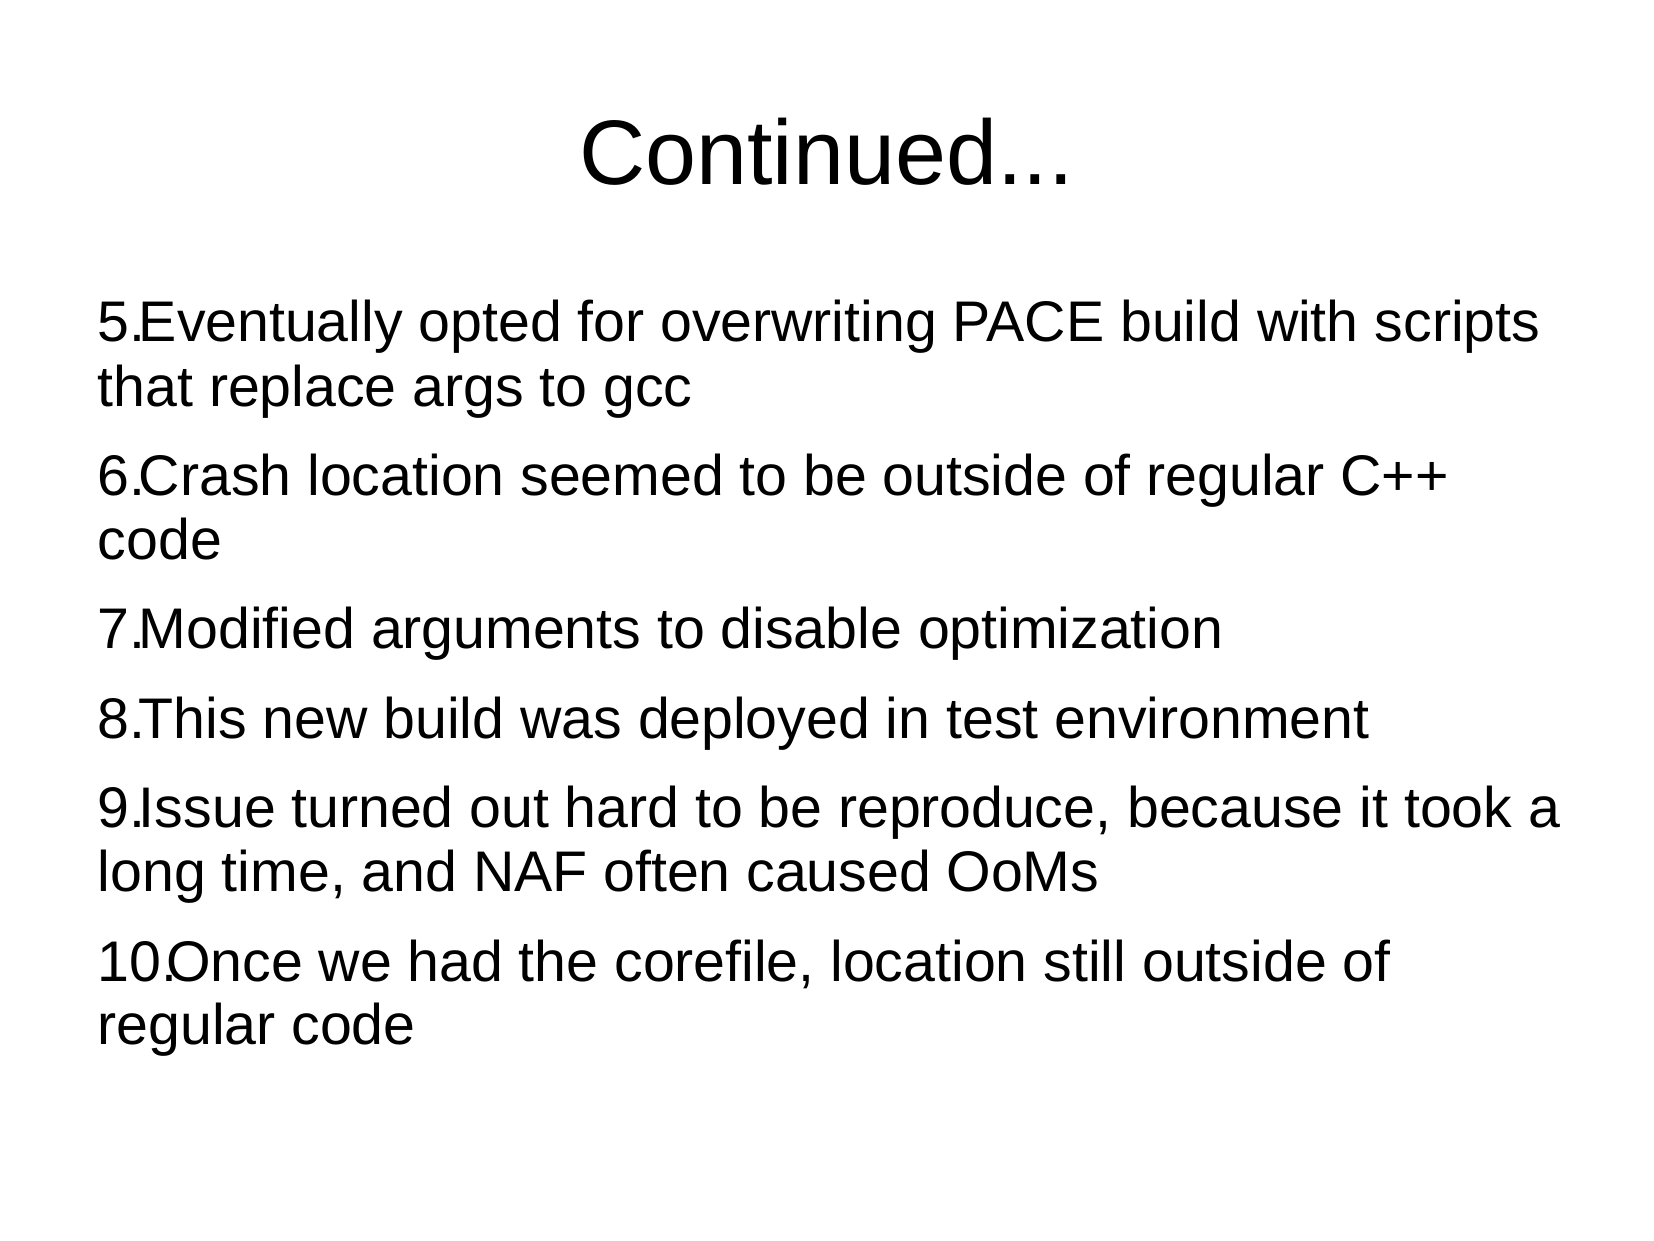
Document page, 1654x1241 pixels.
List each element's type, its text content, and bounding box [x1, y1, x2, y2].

title Continued... [82, 49, 1571, 257]
list Eventually opted for overwriting PACE build with scripts that replace args to gcc Crash location seemed to be outside of regular C++ code Modified arguments to disable optimization This new build was deployed in test environment Issue turned out hard to be reproduce, because it took a long time, and NAF often caused OoMs Once we had the corefile, location still outside of regular code [82, 290, 1571, 1066]
